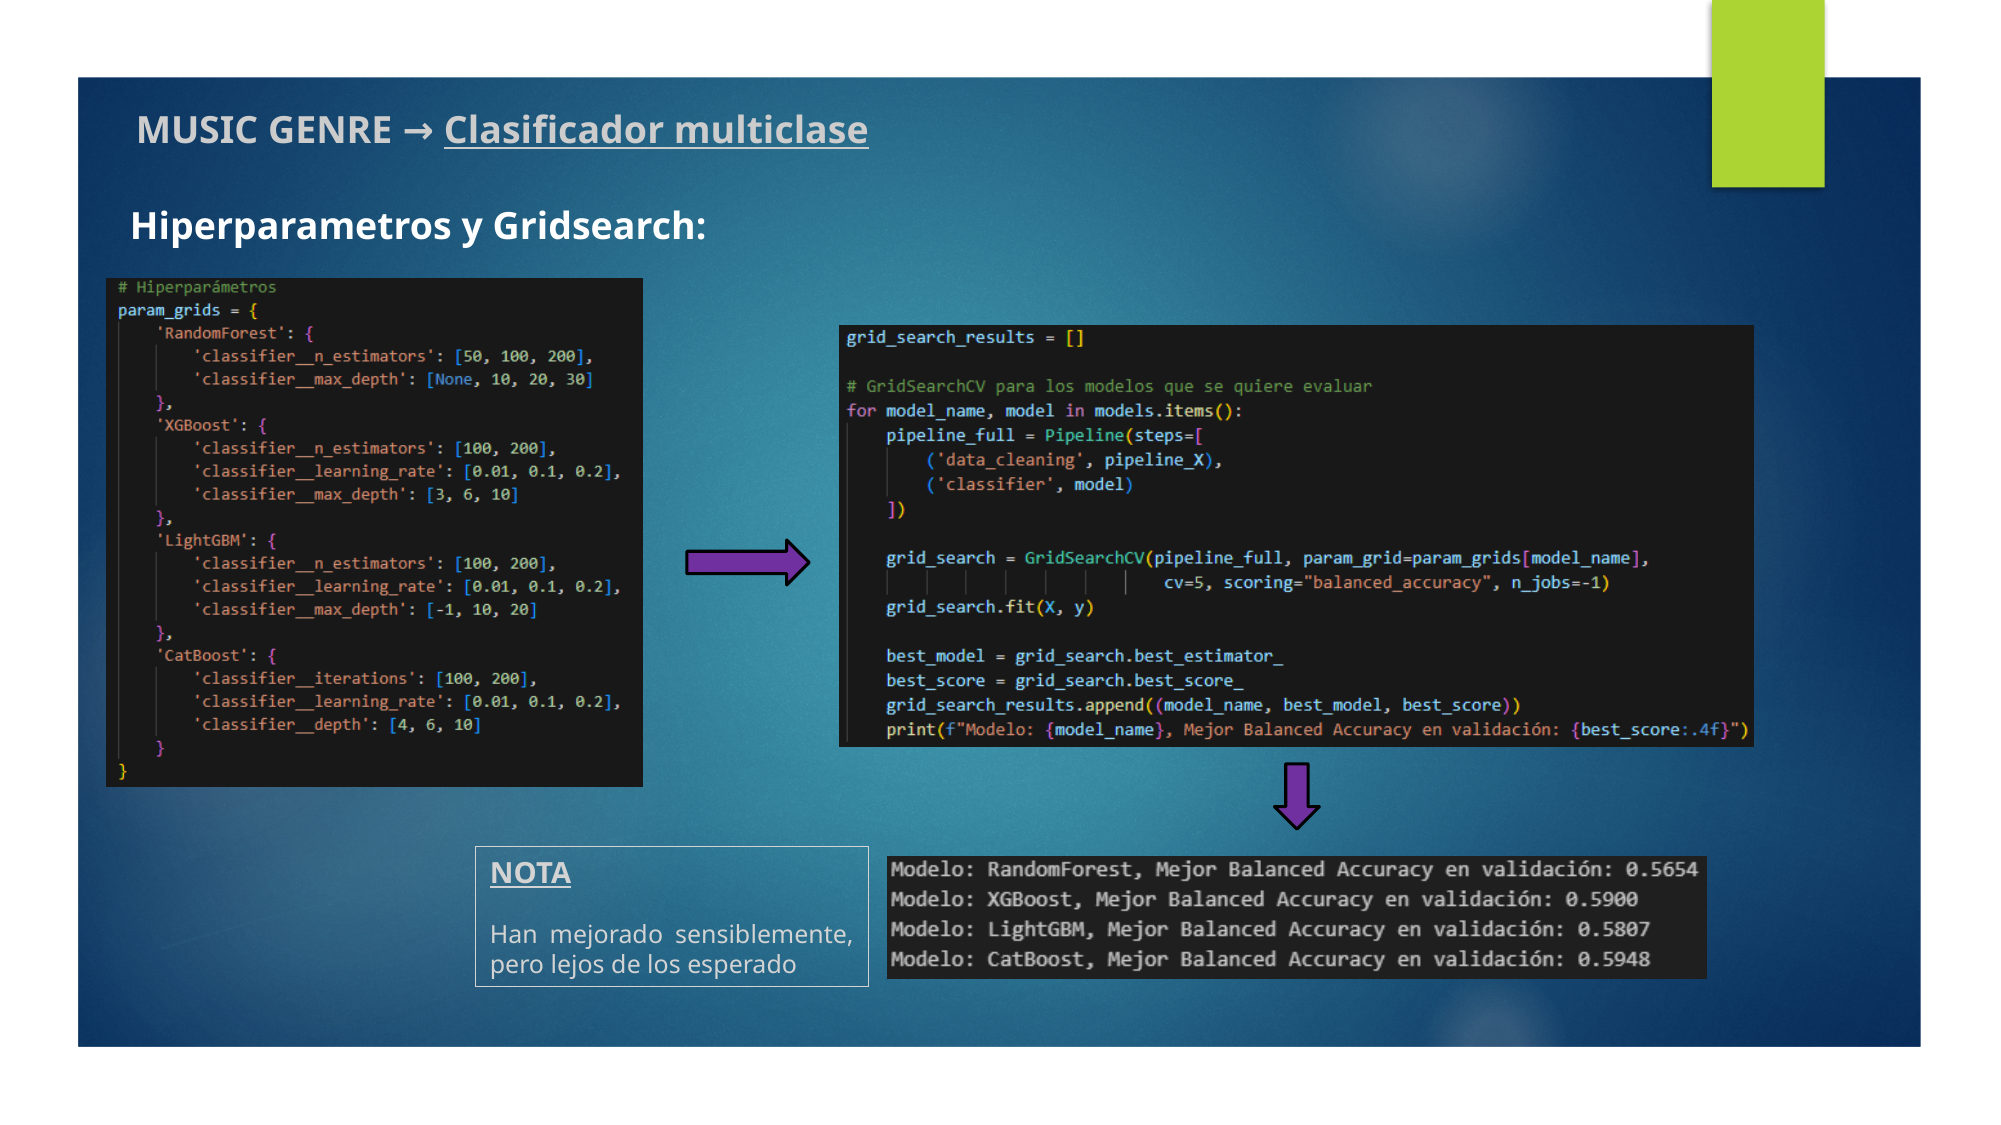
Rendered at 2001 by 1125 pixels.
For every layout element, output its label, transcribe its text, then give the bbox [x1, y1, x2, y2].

text_box Hiperparametros y Gridsearch: [115, 195, 1795, 255]
text_box NOTA Han mejorado sensiblemente, pero lejos de los esperado [475, 846, 869, 987]
picture [79, 78, 1920, 1046]
text_box MUSIC GENRE → Clasificador multiclase [121, 98, 975, 159]
text_box [1274, 763, 1320, 830]
text_box [686, 539, 810, 585]
